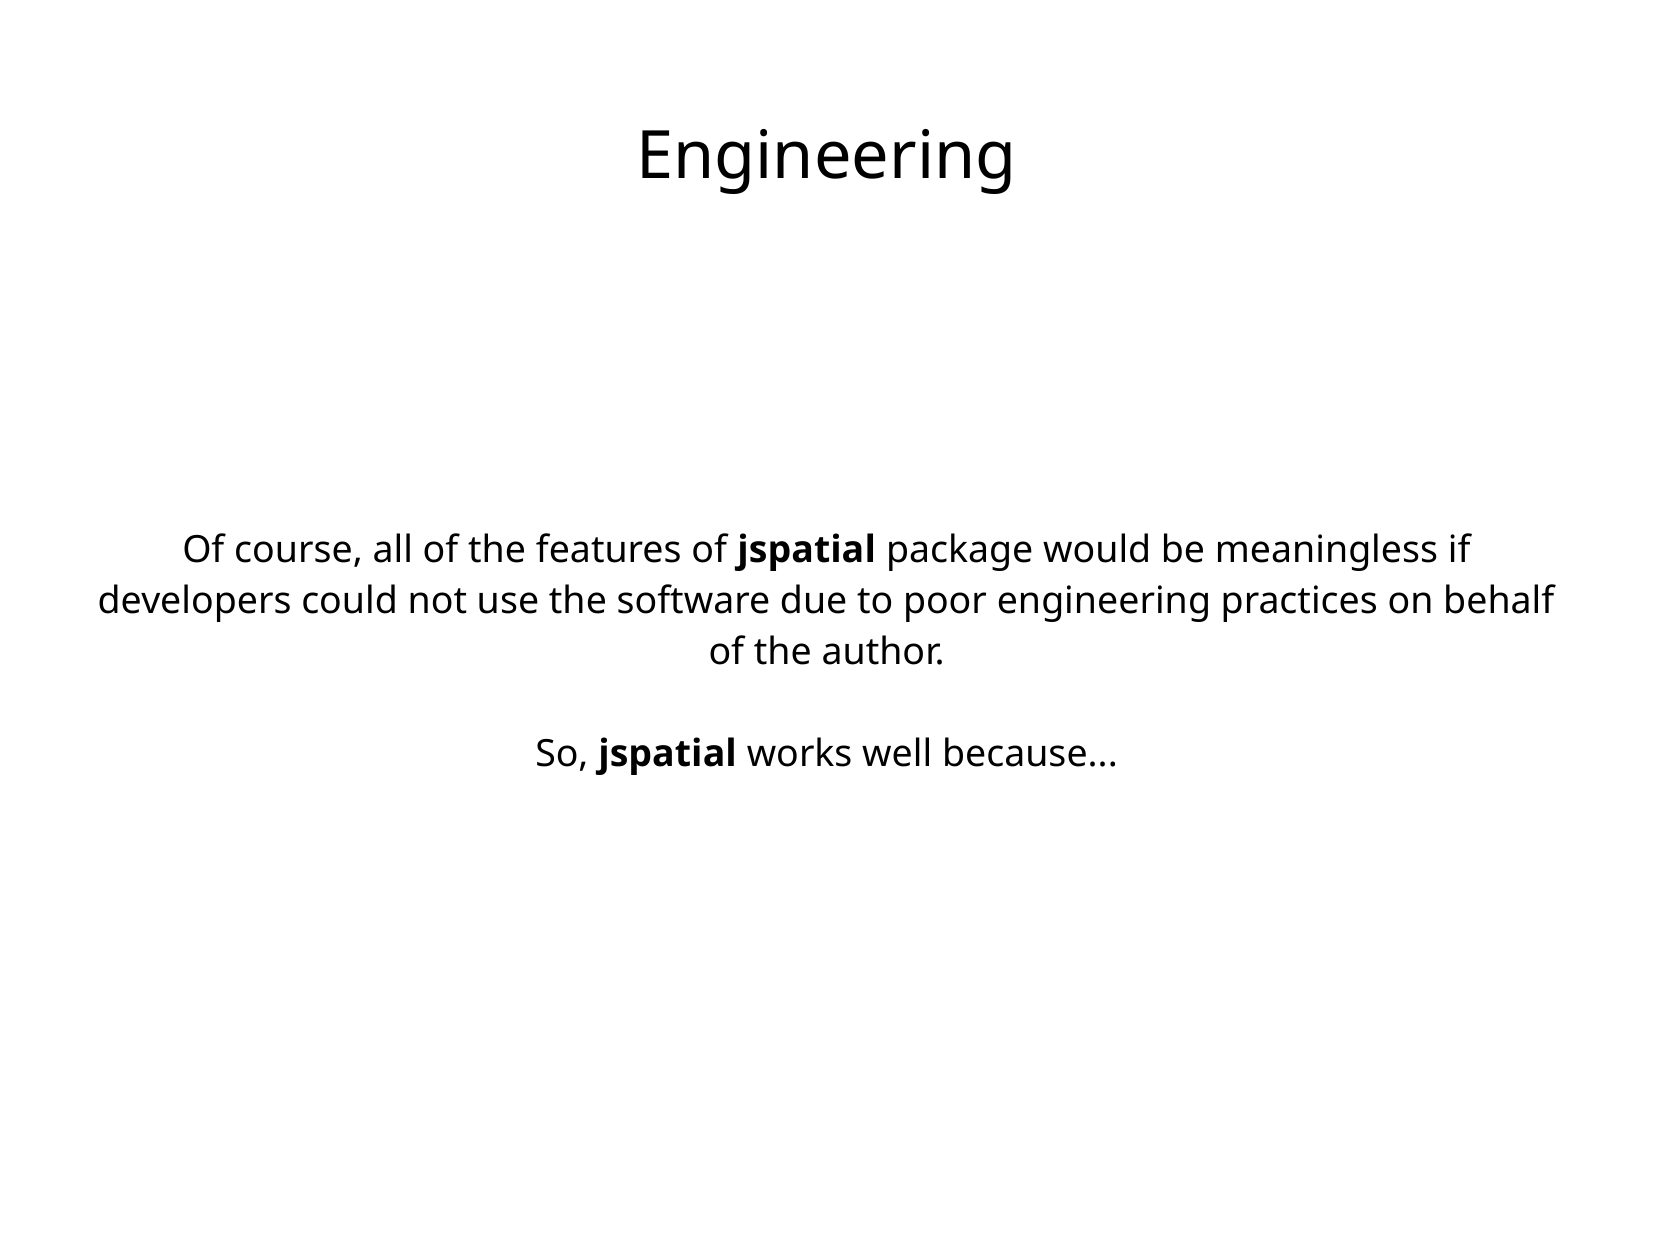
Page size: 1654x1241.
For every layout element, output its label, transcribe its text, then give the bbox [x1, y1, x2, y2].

subtitle Of course, all of the features of jspatial package would be meaningless if developers could not use the software due to poor engineering practices on behalf of the author. So, jspatial works well because... [82, 290, 1571, 1010]
title Engineering [82, 49, 1571, 257]
